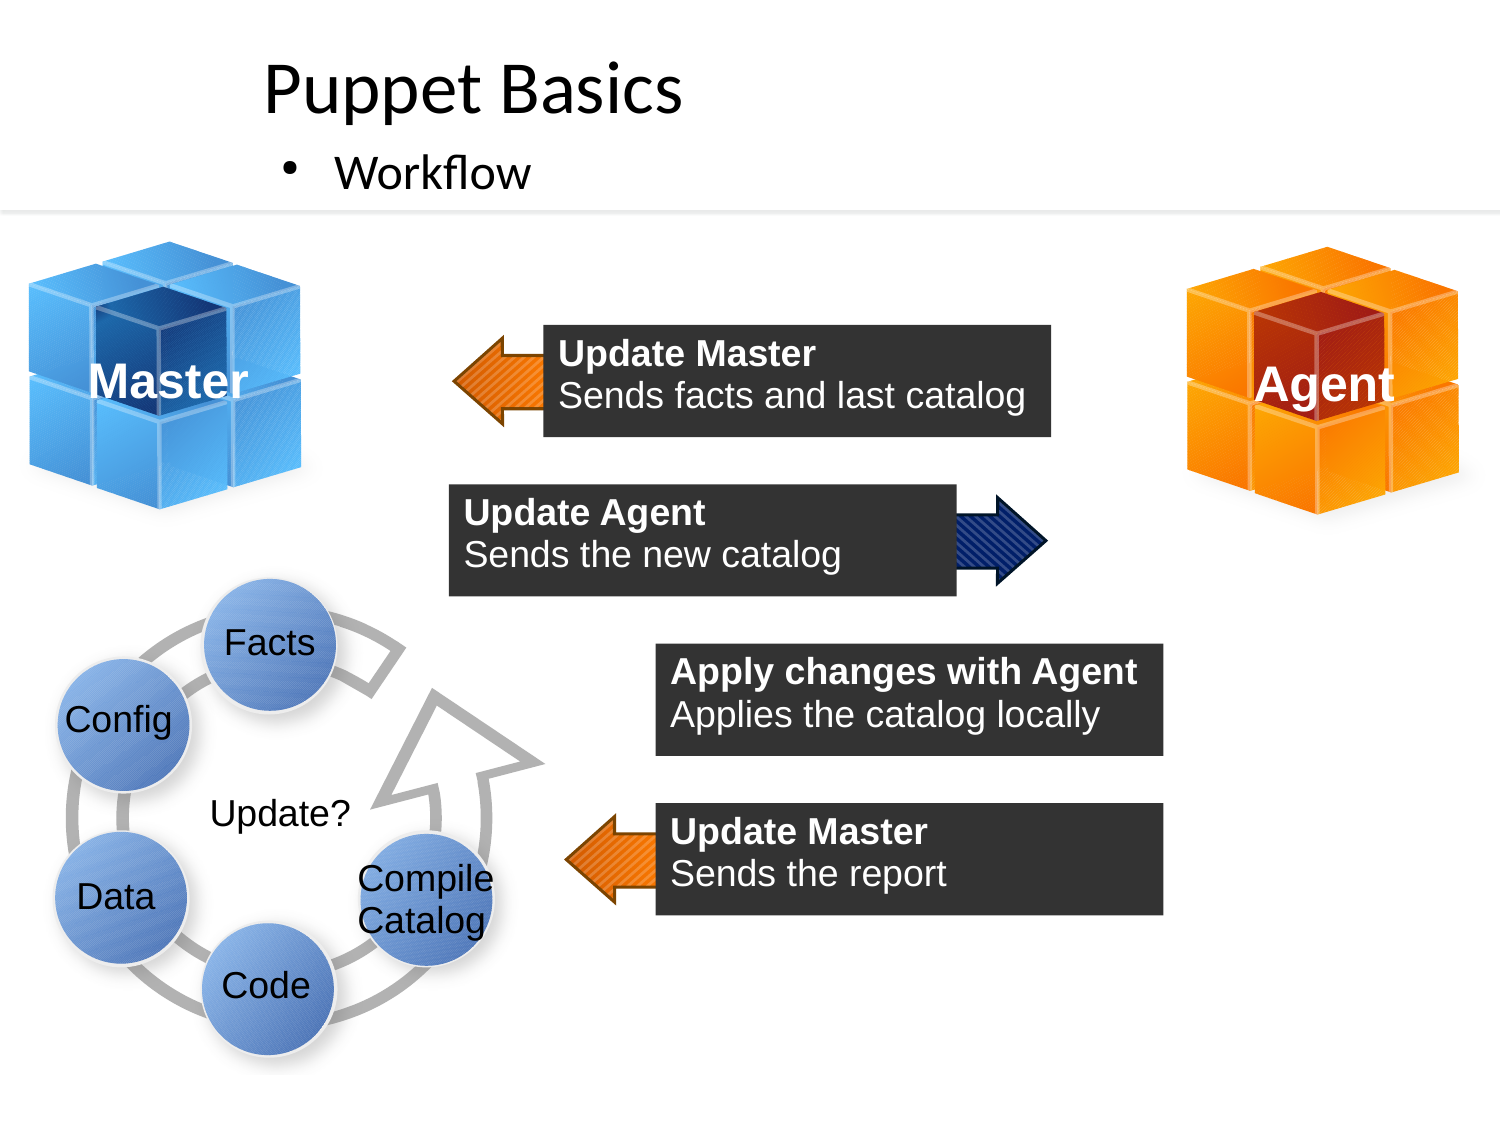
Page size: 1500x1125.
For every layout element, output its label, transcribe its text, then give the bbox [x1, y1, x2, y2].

text_box Update Master Sends the report [655, 803, 1164, 916]
title Puppet Basics [248, 37, 1355, 129]
list Workflow [248, 139, 1355, 207]
text_box Agent [1238, 344, 1413, 416]
text_box Data [61, 868, 171, 925]
text_box Update Agent Sends the new catalog [448, 484, 957, 597]
picture [957, 490, 1052, 591]
text_box Master [63, 340, 273, 412]
text_box Code [206, 956, 326, 1014]
text_box Update? [194, 785, 366, 843]
picture [23, 555, 556, 1075]
text_box Apply changes with Agent Applies the catalog locally [655, 643, 1164, 756]
picture [0, 210, 1500, 544]
picture [448, 330, 543, 432]
text_box Facts [209, 614, 331, 671]
picture [561, 809, 655, 910]
text_box Update Master Sends facts and last catalog [543, 324, 1052, 438]
text_box Config [49, 690, 188, 748]
text_box Compile Catalog [342, 850, 510, 950]
